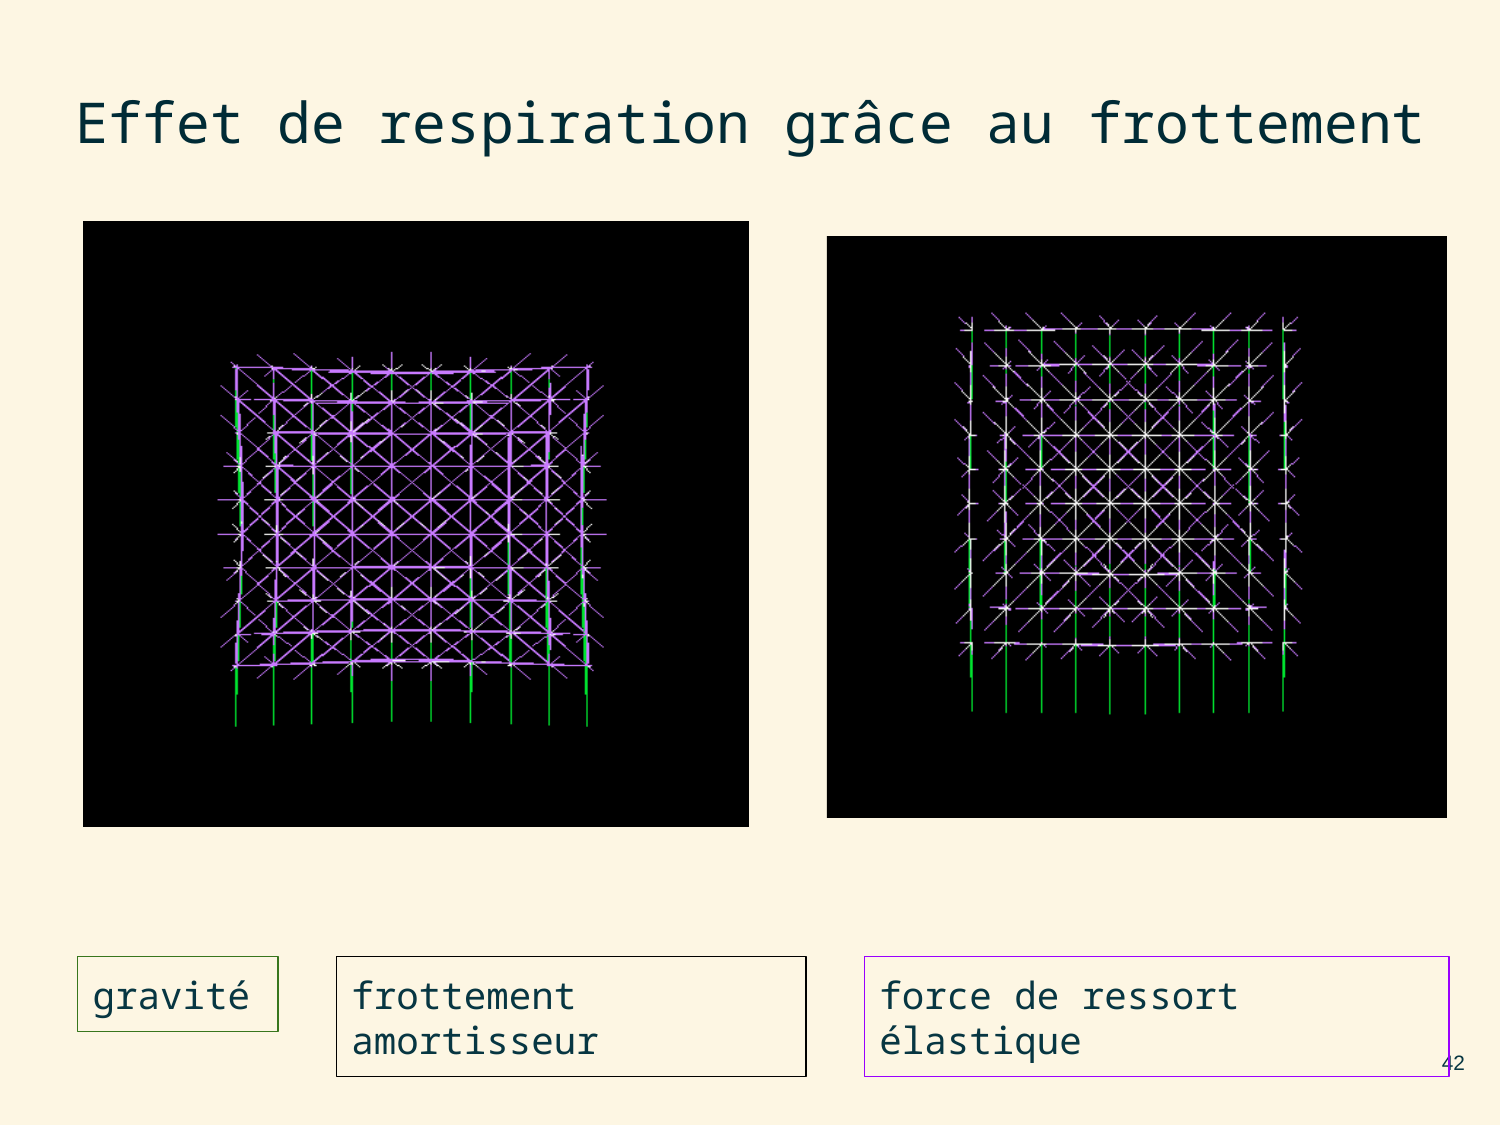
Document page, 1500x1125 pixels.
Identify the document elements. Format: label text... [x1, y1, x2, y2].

slide_number <numéro> [1389, 1019, 1480, 1106]
text_box gravité [77, 956, 278, 1032]
picture [826, 236, 1447, 818]
text_box frottement amortisseur [336, 956, 806, 1077]
picture [83, 221, 749, 827]
title Effet de respiration grâce au frottement [51, 29, 1449, 214]
text_box force de ressort élastique [864, 956, 1449, 1077]
